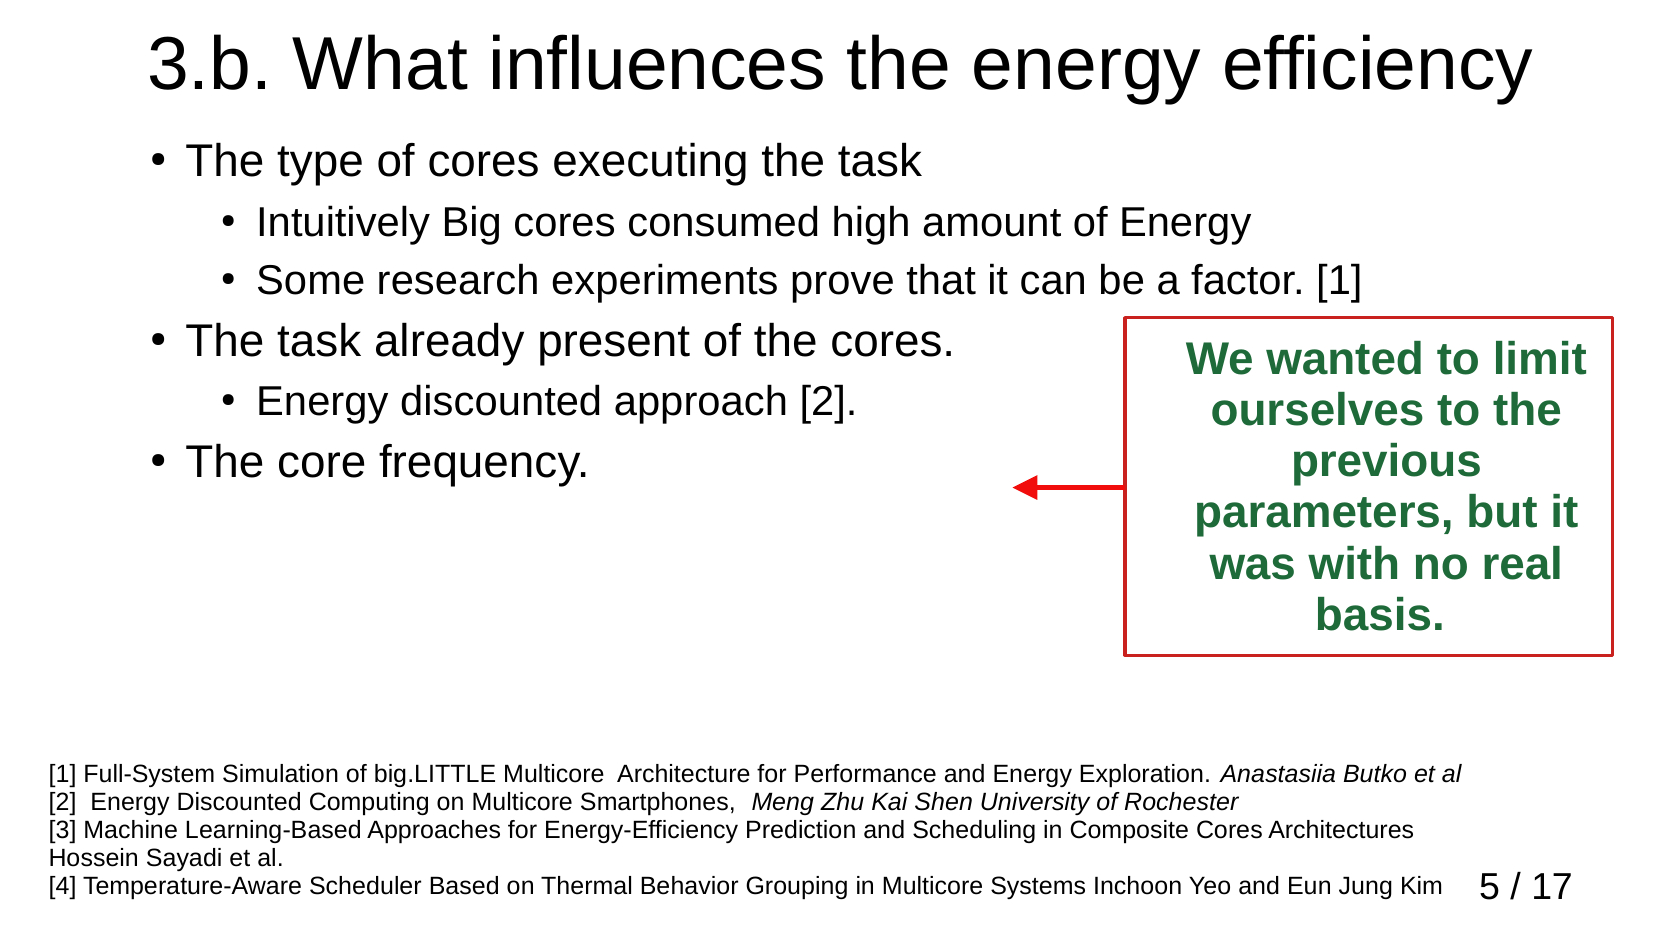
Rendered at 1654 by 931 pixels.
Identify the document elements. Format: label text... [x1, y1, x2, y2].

title 3.b. What influences the energy efficiency [106, 0, 1576, 137]
text_box We wanted to limit ourselves to the previous parameters, but it was with no real basis. [1124, 317, 1613, 656]
text_box [1] Full-System Simulation of big.LITTLE Multicore Architecture for Performance and Energy Exploration. Anastasiia Butko et al [2] Energy Discounted Computing on Multicore Smartphones, Meng Zhu Kai Shen University of Rochester [3] Machine Learning-Based Approaches for Energy-Efficiency Prediction and Scheduling in Composite Cores Architectures Hossein Sayadi et al. [4] Temperature-Aware Scheduler Based on Thermal Behavior Grouping in Multicore Systems Inchoon Yeo and Eun Jung Kim [33, 752, 1501, 931]
text_box 5 / 17 [1501, 858, 1652, 929]
subtitle The type of cores executing the task Intuitively Big cores consumed high amount of Energy Some research experiments prove that it can be a factor. [1] The task already present of the cores. Energy discounted approach [2]. The core frequency. [150, 135, 1613, 488]
